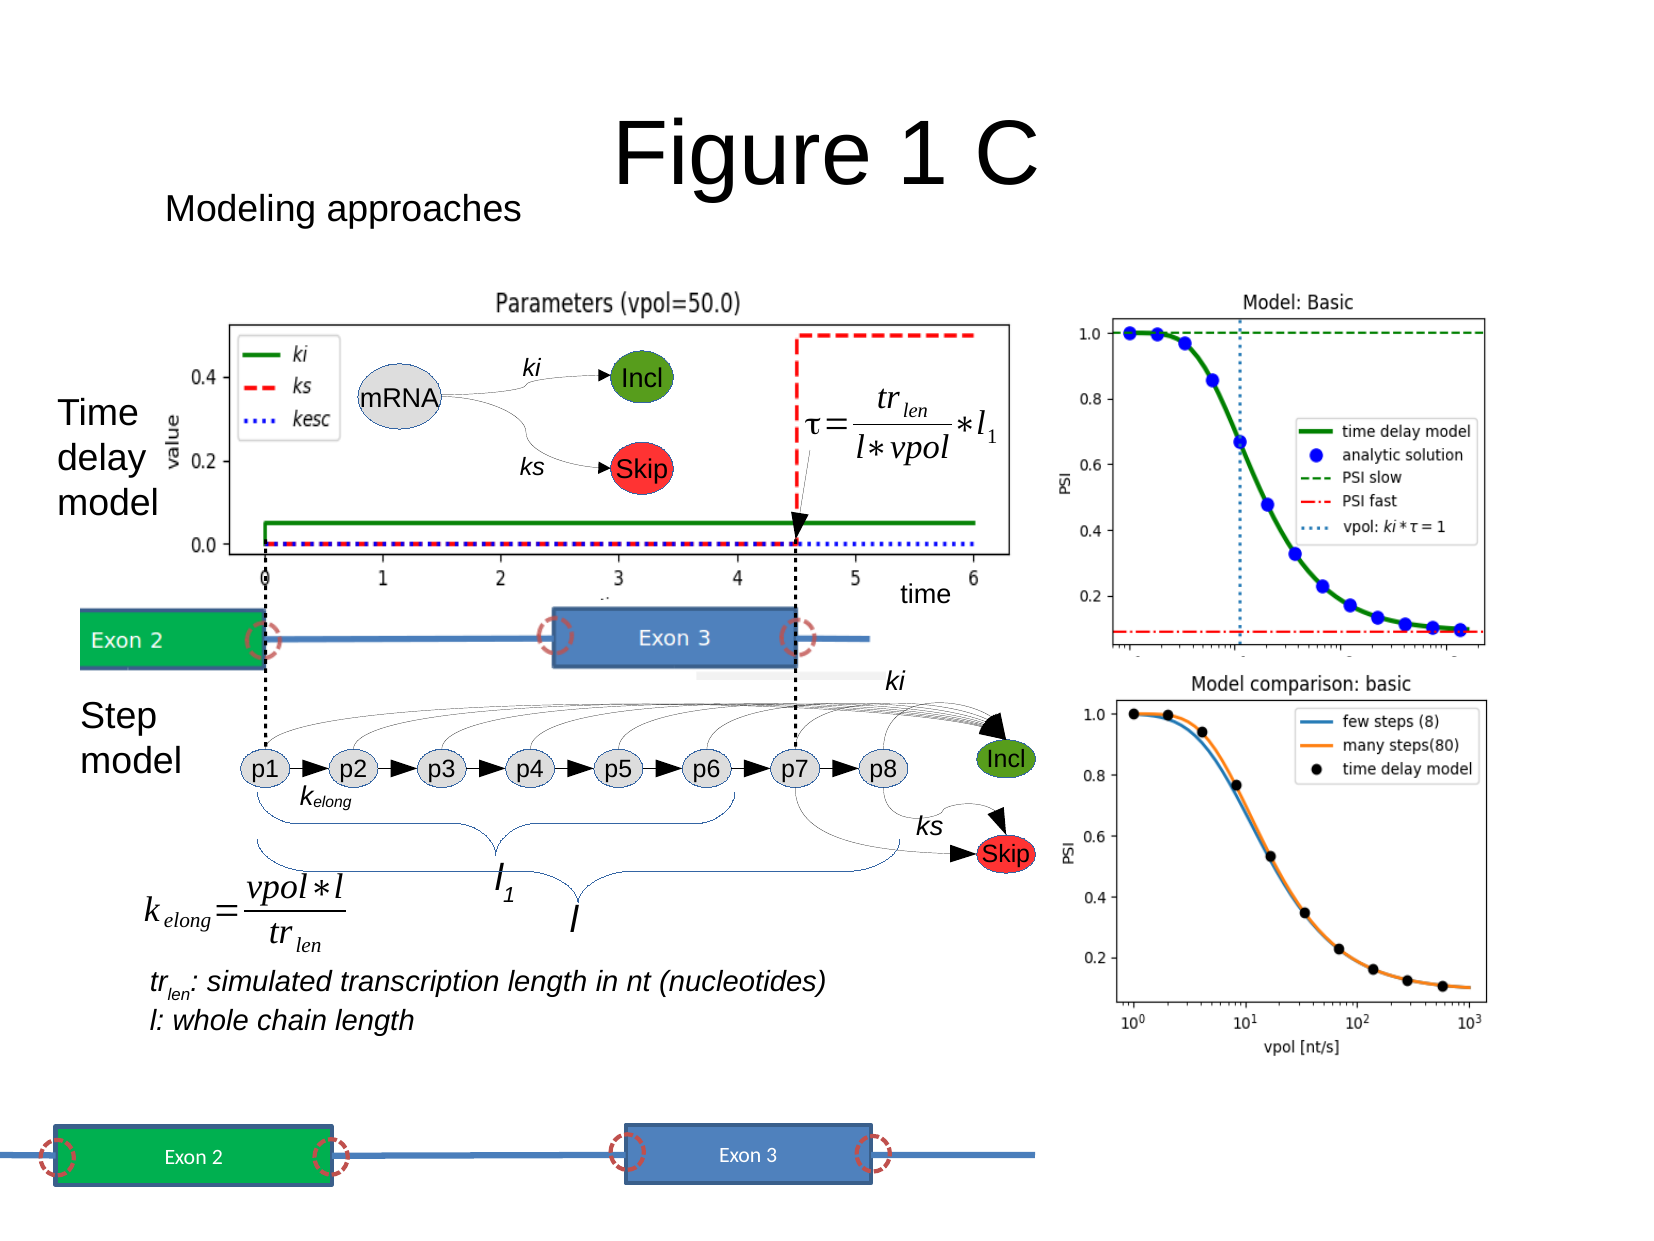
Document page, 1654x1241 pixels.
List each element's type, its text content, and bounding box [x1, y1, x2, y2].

text_box time [885, 569, 1021, 615]
text_box p6 [682, 749, 732, 788]
text_box ki [870, 658, 976, 704]
text_box Modeling approaches [150, 180, 736, 237]
text_box Skip [977, 835, 1036, 874]
text_box p1 [250, 749, 290, 788]
text_box p3 [417, 749, 467, 788]
text_box p4 [505, 749, 555, 788]
text_box p2 [328, 749, 379, 773]
text_box Exon 2 [55, 1126, 332, 1185]
text_box Step model [65, 683, 250, 825]
text_box trlen: simulated transcription length in nt (nucleotides) l: whole chain length [135, 957, 1096, 1066]
picture [1050, 269, 1501, 1074]
text_box Incl [612, 350, 674, 403]
title Figure 1 C [82, 49, 1571, 257]
text_box Time delay model [42, 380, 227, 522]
picture [80, 269, 1037, 680]
chart [795, 378, 1007, 466]
chart [135, 867, 357, 957]
chart [723, 567, 842, 627]
text_box kelong [285, 773, 406, 834]
text_box p2 [343, 765, 350, 773]
text_box mRNA [357, 363, 442, 430]
text_box l [555, 891, 661, 949]
text_box Exon 3 [625, 1124, 871, 1184]
text_box p5 [593, 749, 643, 788]
text_box p7 [770, 749, 820, 788]
text_box ki [507, 344, 612, 397]
text_box Incl [976, 739, 1036, 778]
text_box ks [901, 803, 1007, 856]
text_box p8 [858, 749, 908, 788]
text_box Skip [610, 442, 674, 495]
text_box ks [505, 443, 610, 496]
text_box l1 [480, 849, 586, 916]
